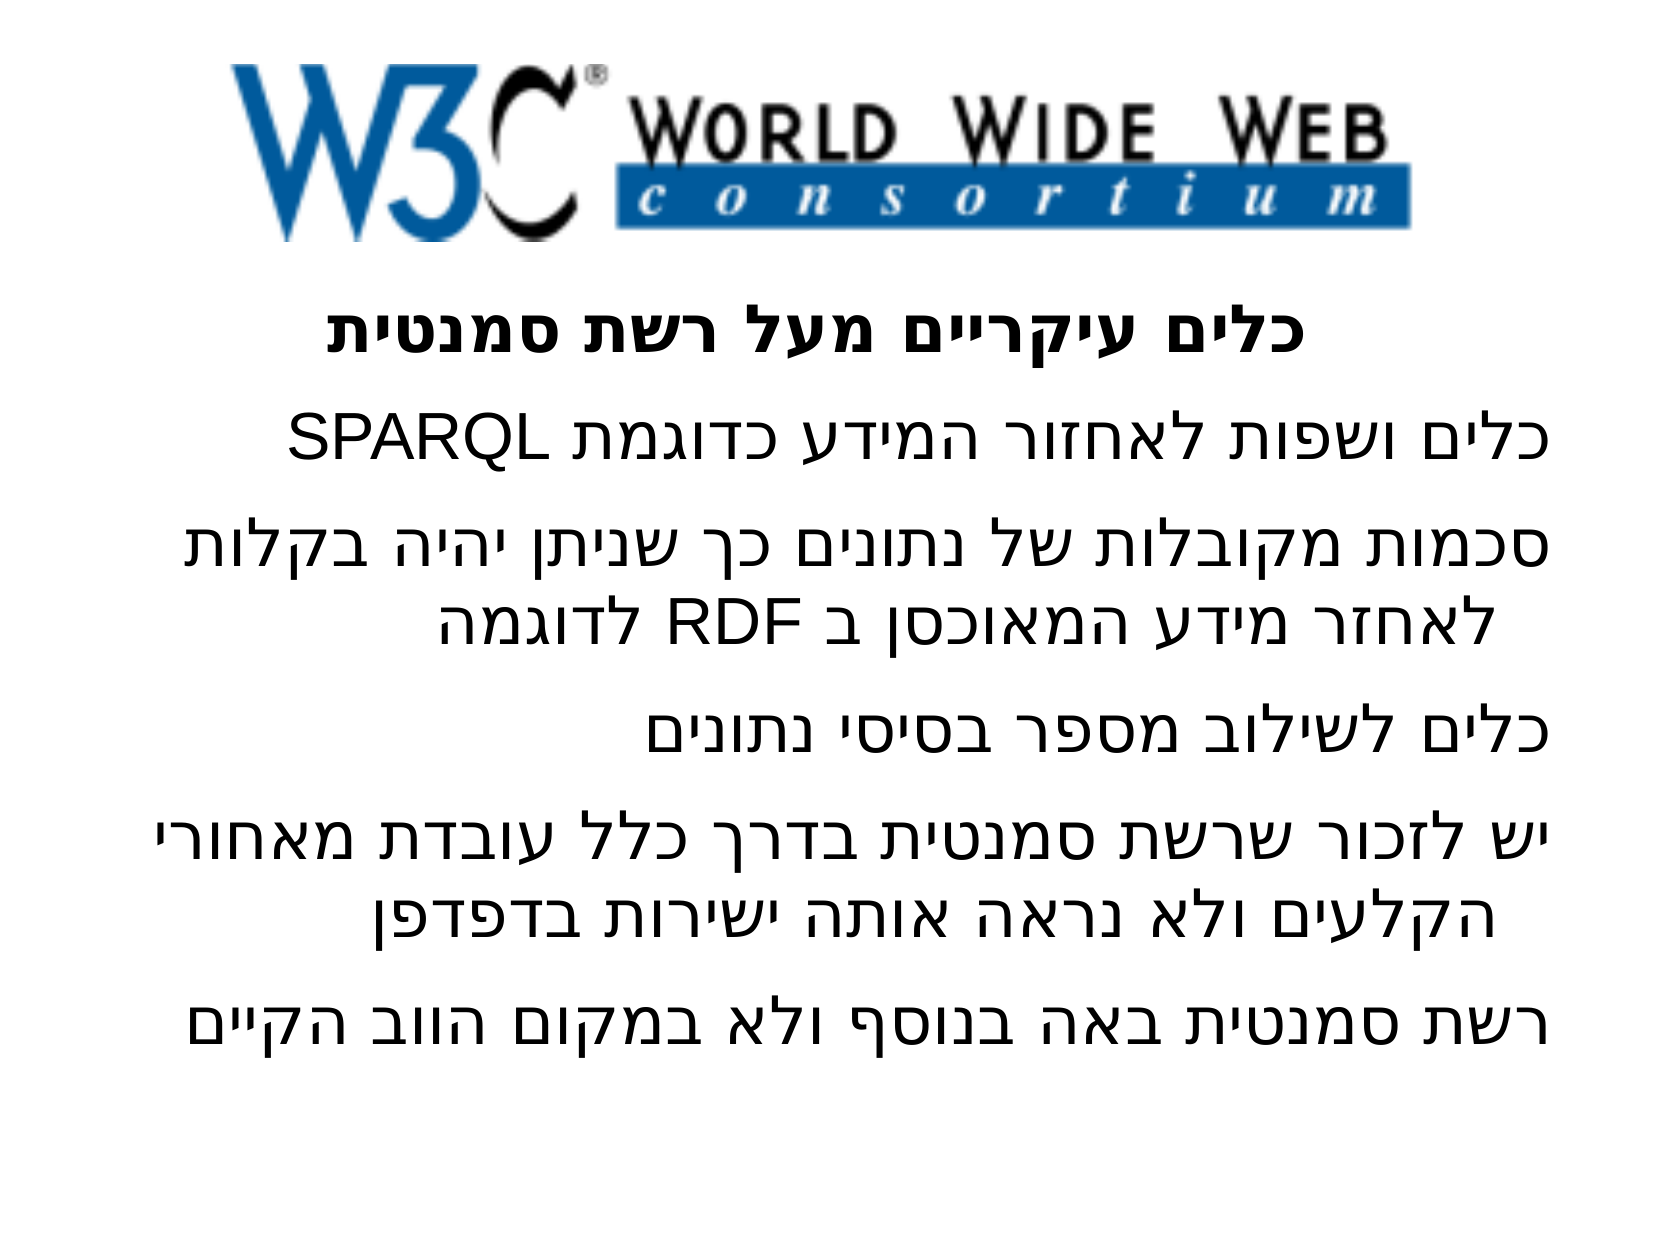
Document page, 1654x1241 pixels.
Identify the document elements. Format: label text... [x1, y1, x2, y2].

list כלים עיקריים מעל רשת סמנטית כלים ושפות לאחזור המידע כדוגמת SPARQL סכמות מקובלות של נתונים כך שניתן יהיה בקלות לאחזר מידע המאוכסן ב RDF לדוגמה כלים לשילוב מספר בסיסי נתונים יש לזכור שרשת סמנטית בדרך כלל עובדת מאחורי הקלעים ולא נראה אותה ישירות בדפדפן רשת סמנטית באה בנוסף ולא במקום הווב הקיים [82, 290, 1571, 1094]
picture [217, 64, 1428, 242]
